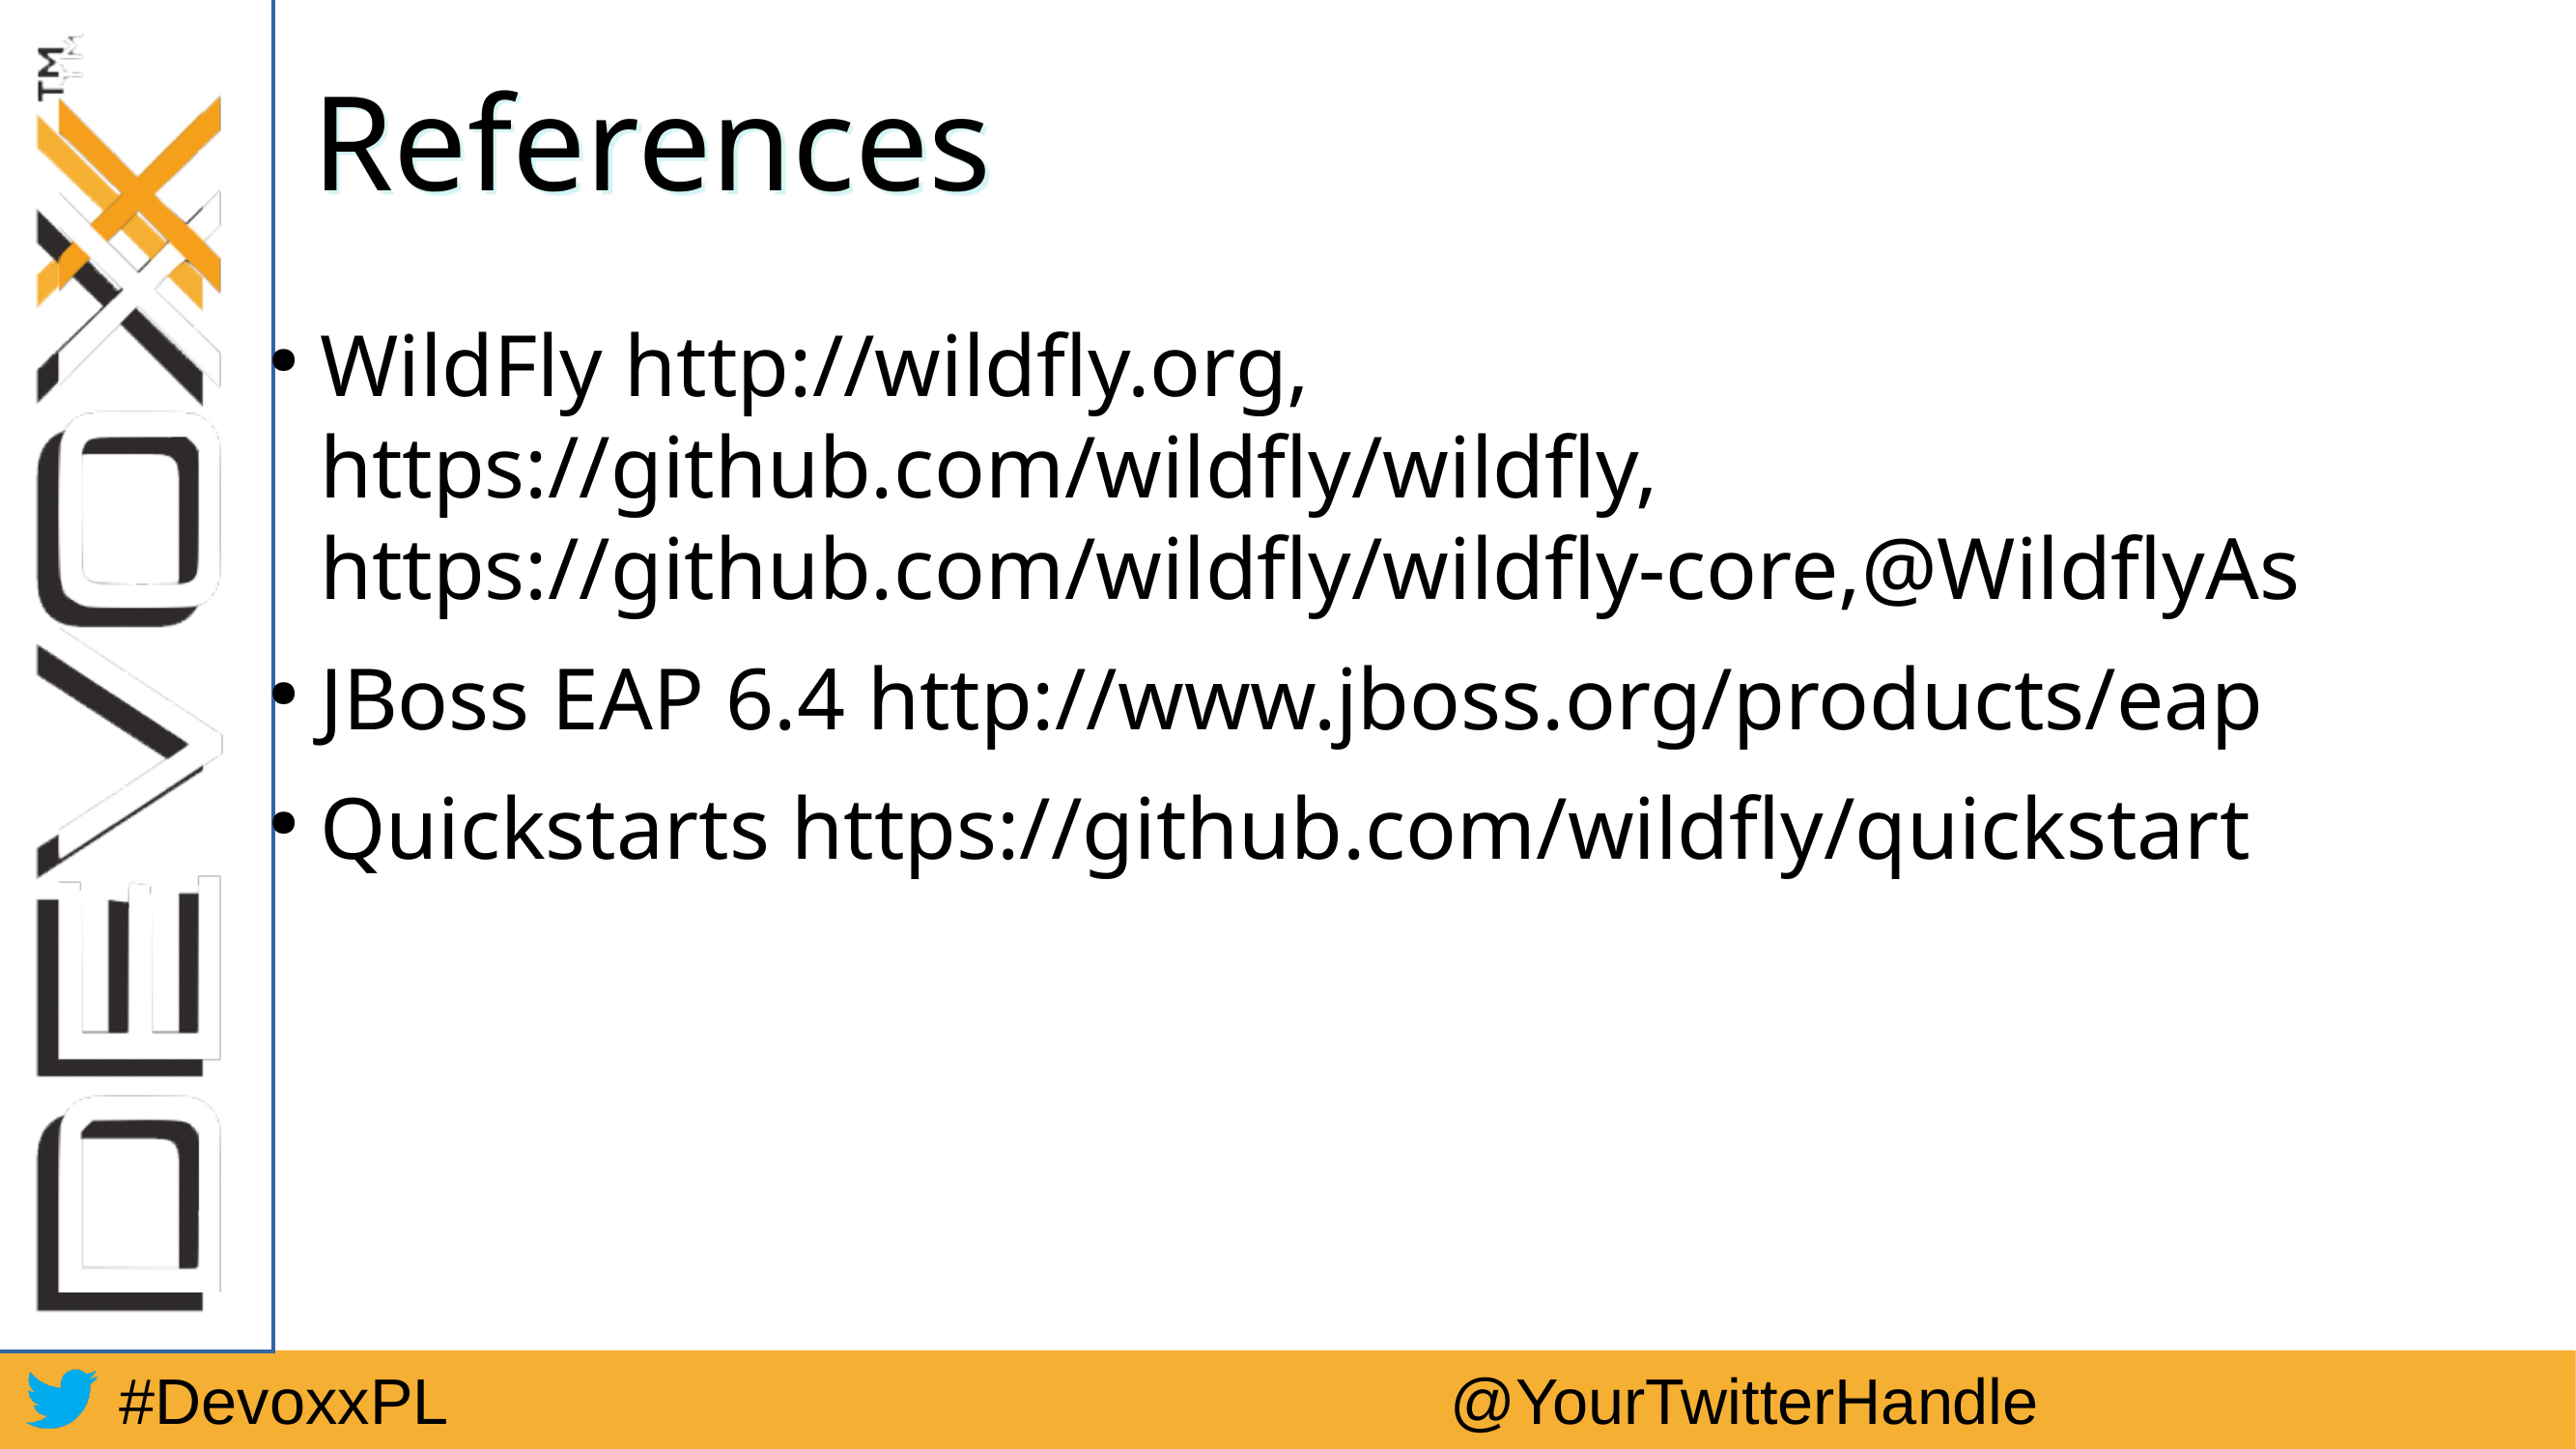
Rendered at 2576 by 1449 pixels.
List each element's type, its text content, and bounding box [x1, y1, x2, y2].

picture [0, 39, 220, 1350]
title References [312, 19, 2522, 258]
list WildFly http://wildfly.org, https://github.com/wildfly/wildfly, https://github.com/wildfly/wildfly-core,@WildflyAs JBoss EAP 6.4 http://www.jboss.org/products/eap Quickstarts https://github.com/wildfly/quickstart [251, 311, 2526, 1333]
picture [60, 34, 223, 1292]
picture [0, 1353, 123, 1449]
